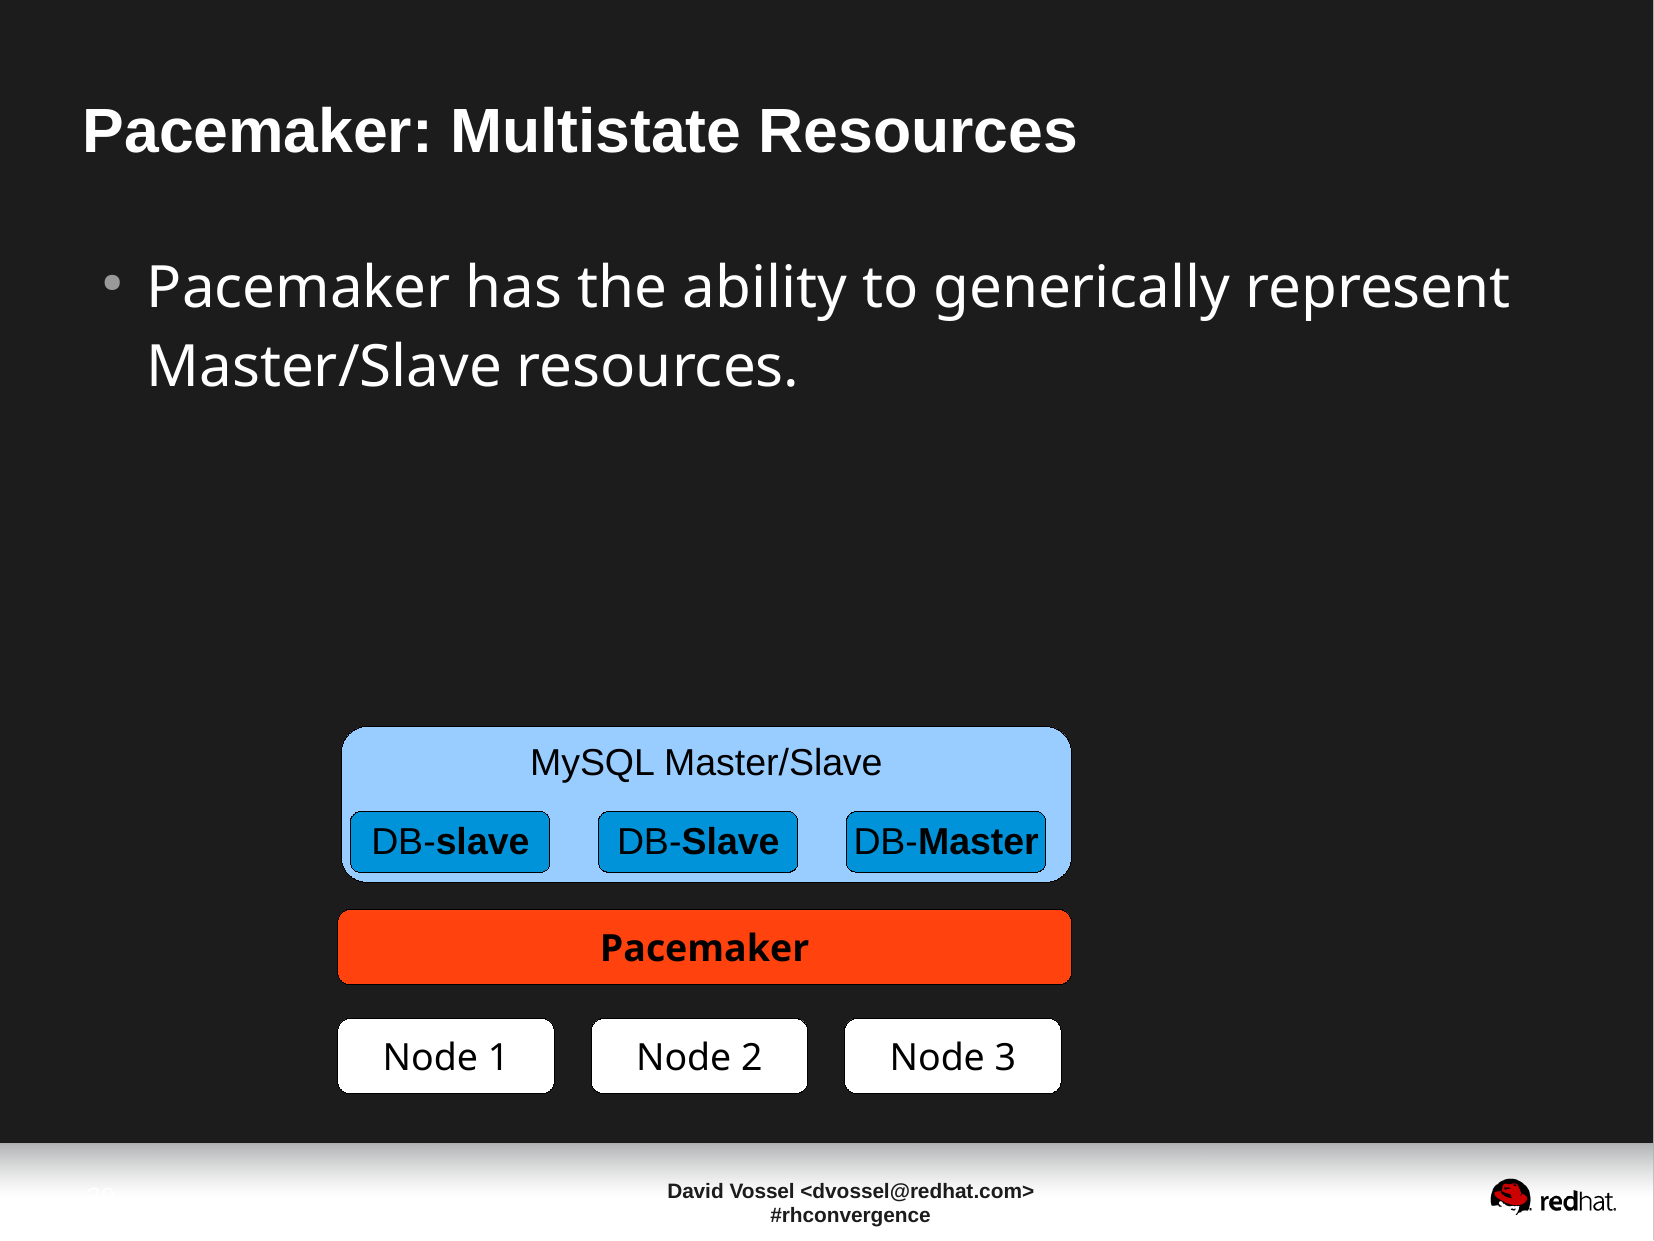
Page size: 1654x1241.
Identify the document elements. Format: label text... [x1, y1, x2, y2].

text_box DB-Slave [598, 811, 798, 873]
text_box Node 3 [844, 1018, 1062, 1094]
text_box MySQL Master/Slave [341, 726, 1072, 883]
picture [0, 1143, 1654, 1241]
text_box Pacemaker [337, 909, 1072, 985]
text_box DB-Master [846, 811, 1046, 873]
text_box Node 2 [591, 1018, 808, 1094]
text_box DB-slave [350, 811, 550, 873]
list Pacemaker has the ability to generically represent Master/Slave resources. [86, 244, 1576, 451]
title Pacemaker: Multistate Resources [82, 37, 1571, 226]
text_box Node 1 [337, 1018, 555, 1094]
